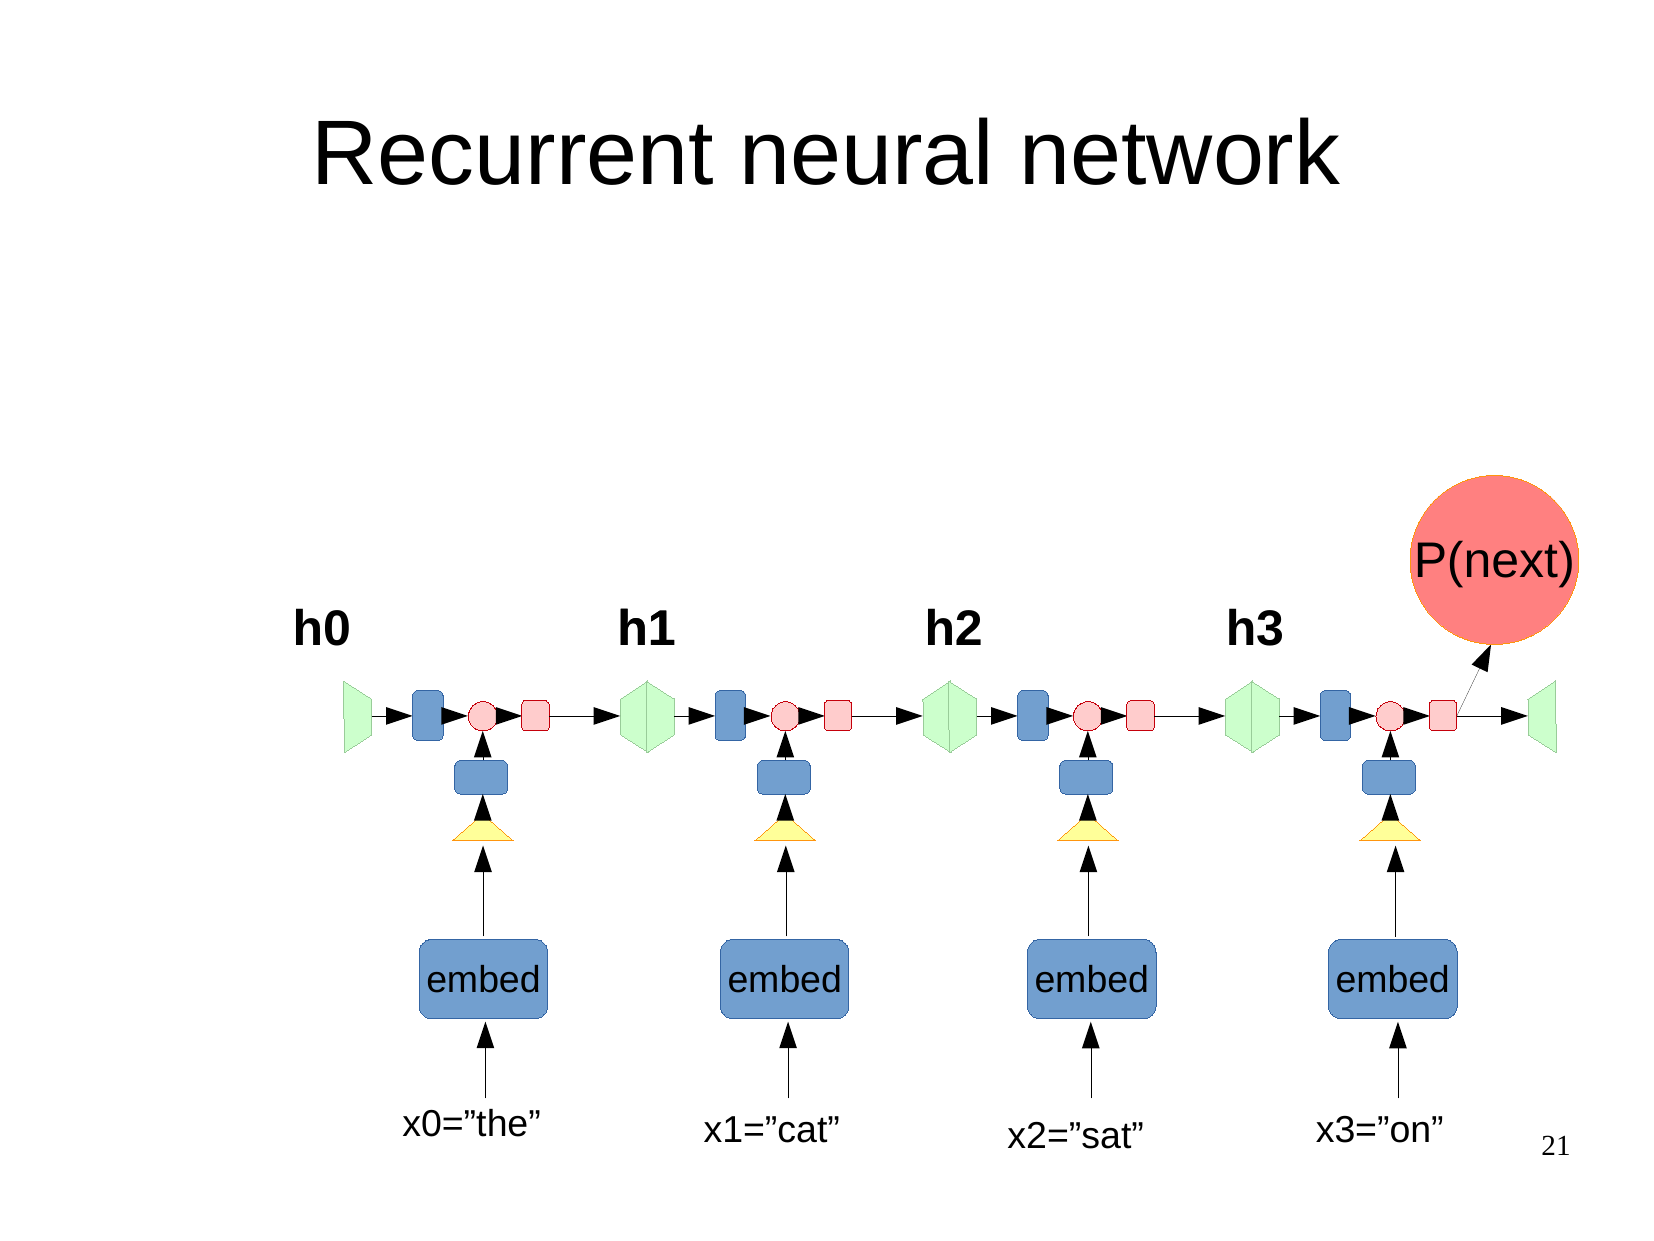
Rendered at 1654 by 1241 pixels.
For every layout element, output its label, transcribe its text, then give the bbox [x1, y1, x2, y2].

text_box embed [1328, 939, 1458, 1019]
text_box [1059, 760, 1113, 795]
text_box x2=”sat” [992, 1107, 1219, 1165]
text_box [521, 700, 550, 731]
title Recurrent neural network [82, 49, 1571, 257]
text_box [412, 690, 444, 741]
text_box embed [419, 939, 548, 1019]
text_box [343, 684, 372, 753]
text_box [620, 684, 675, 753]
text_box [1359, 821, 1421, 841]
text_box h2 [909, 592, 1037, 684]
text_box [452, 821, 514, 841]
text_box x3=”on” [1301, 1101, 1515, 1159]
text_box [468, 701, 495, 731]
text_box [1429, 700, 1457, 731]
text_box [454, 760, 508, 795]
text_box [824, 700, 852, 731]
text_box [1017, 690, 1049, 741]
text_box [1375, 701, 1403, 731]
text_box [757, 760, 811, 795]
text_box [771, 701, 798, 731]
text_box h0 [277, 592, 405, 684]
text_box embed [720, 939, 849, 1019]
text_box [1362, 760, 1416, 795]
text_box x1=”cat” [688, 1101, 899, 1159]
text_box [1057, 821, 1119, 841]
text_box x0=”the” [387, 1095, 597, 1152]
text_box P(next) [1410, 475, 1579, 645]
text_box [1126, 700, 1155, 731]
text_box [1527, 680, 1557, 753]
text_box h1 [602, 592, 730, 684]
text_box [1073, 701, 1100, 731]
text_box [1320, 690, 1351, 741]
text_box [715, 690, 746, 741]
text_box [1225, 684, 1280, 753]
text_box embed [1027, 939, 1157, 1019]
text_box h3 [1211, 592, 1338, 684]
text_box [922, 684, 977, 753]
text_box [754, 821, 816, 841]
